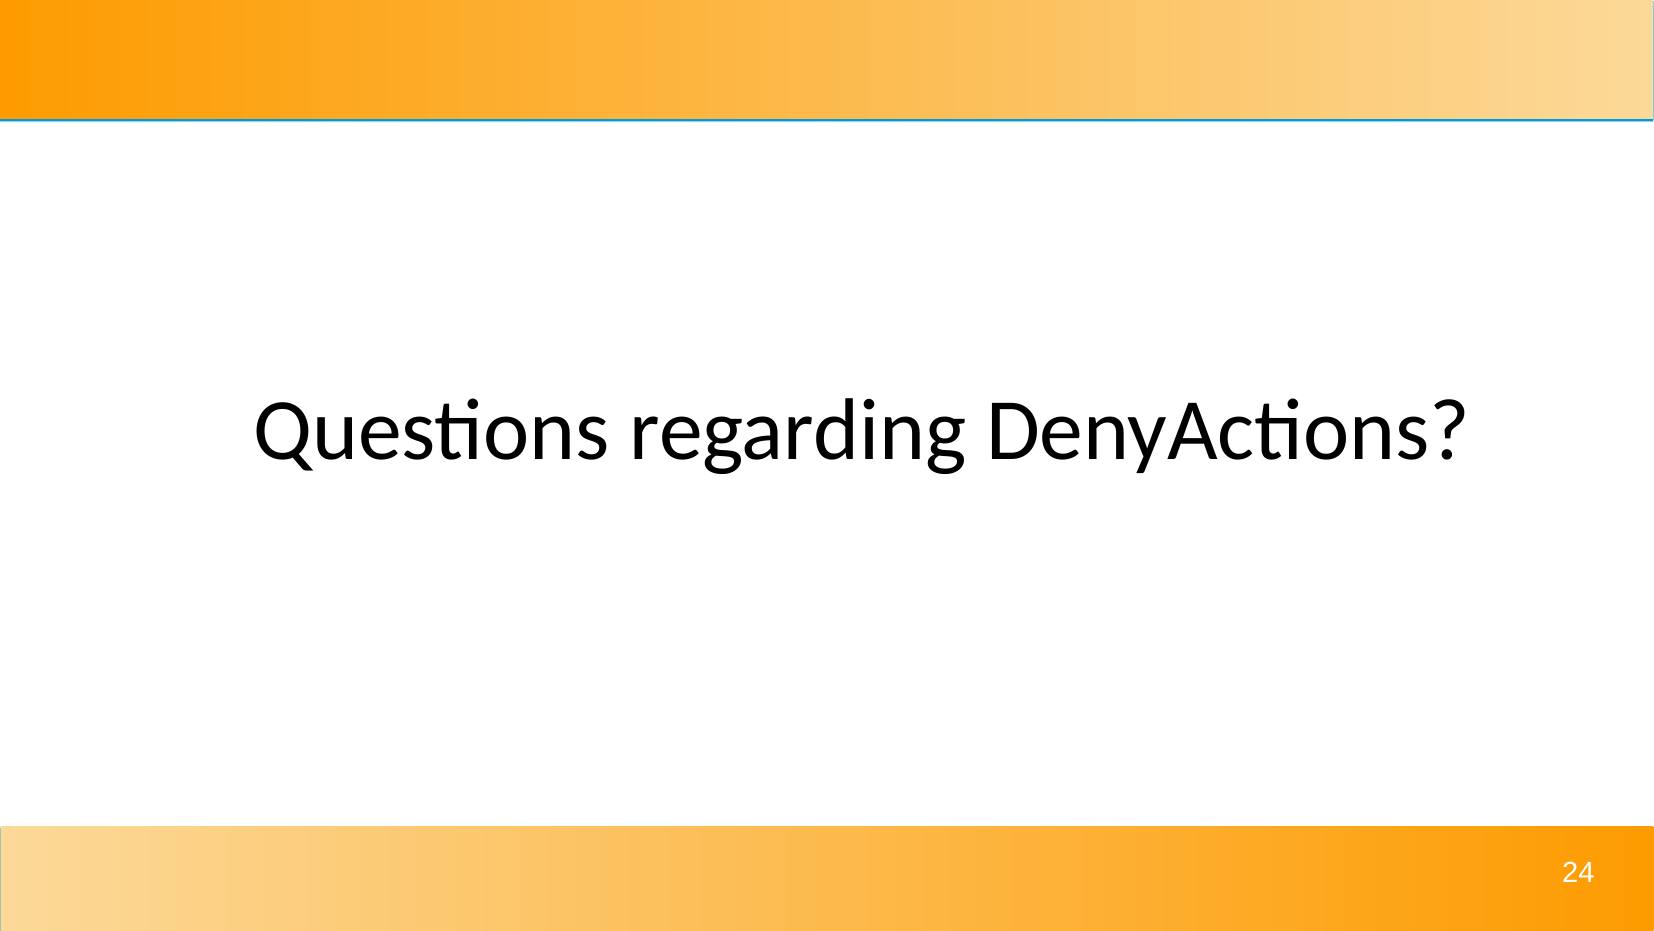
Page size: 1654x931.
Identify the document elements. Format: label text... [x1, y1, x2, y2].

list Questions regarding DenyActions? [59, 177, 1595, 768]
